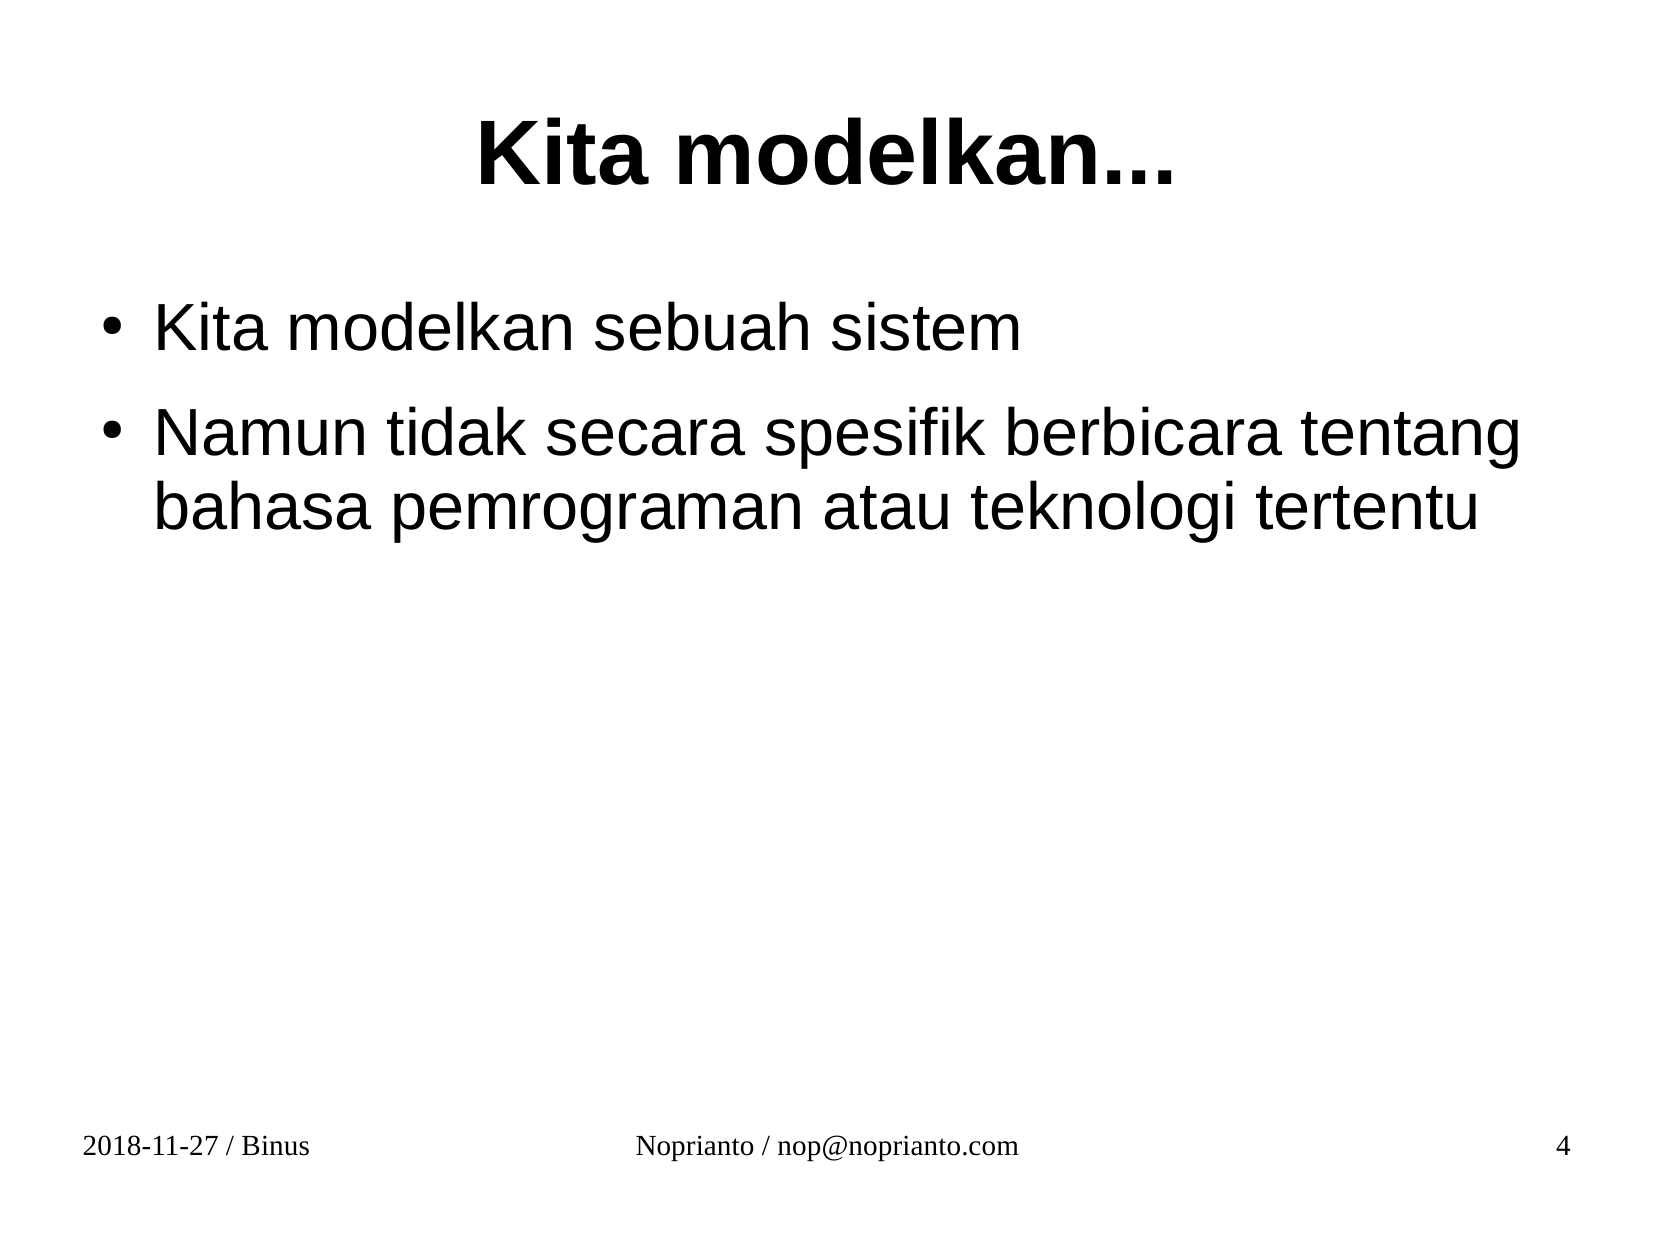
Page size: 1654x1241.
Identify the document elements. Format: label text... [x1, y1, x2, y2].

title Kita modelkan... [82, 49, 1571, 257]
list Kita modelkan sebuah sistem Namun tidak secara spesifik berbicara tentang bahasa pemrograman atau teknologi tertentu [82, 290, 1571, 1010]
